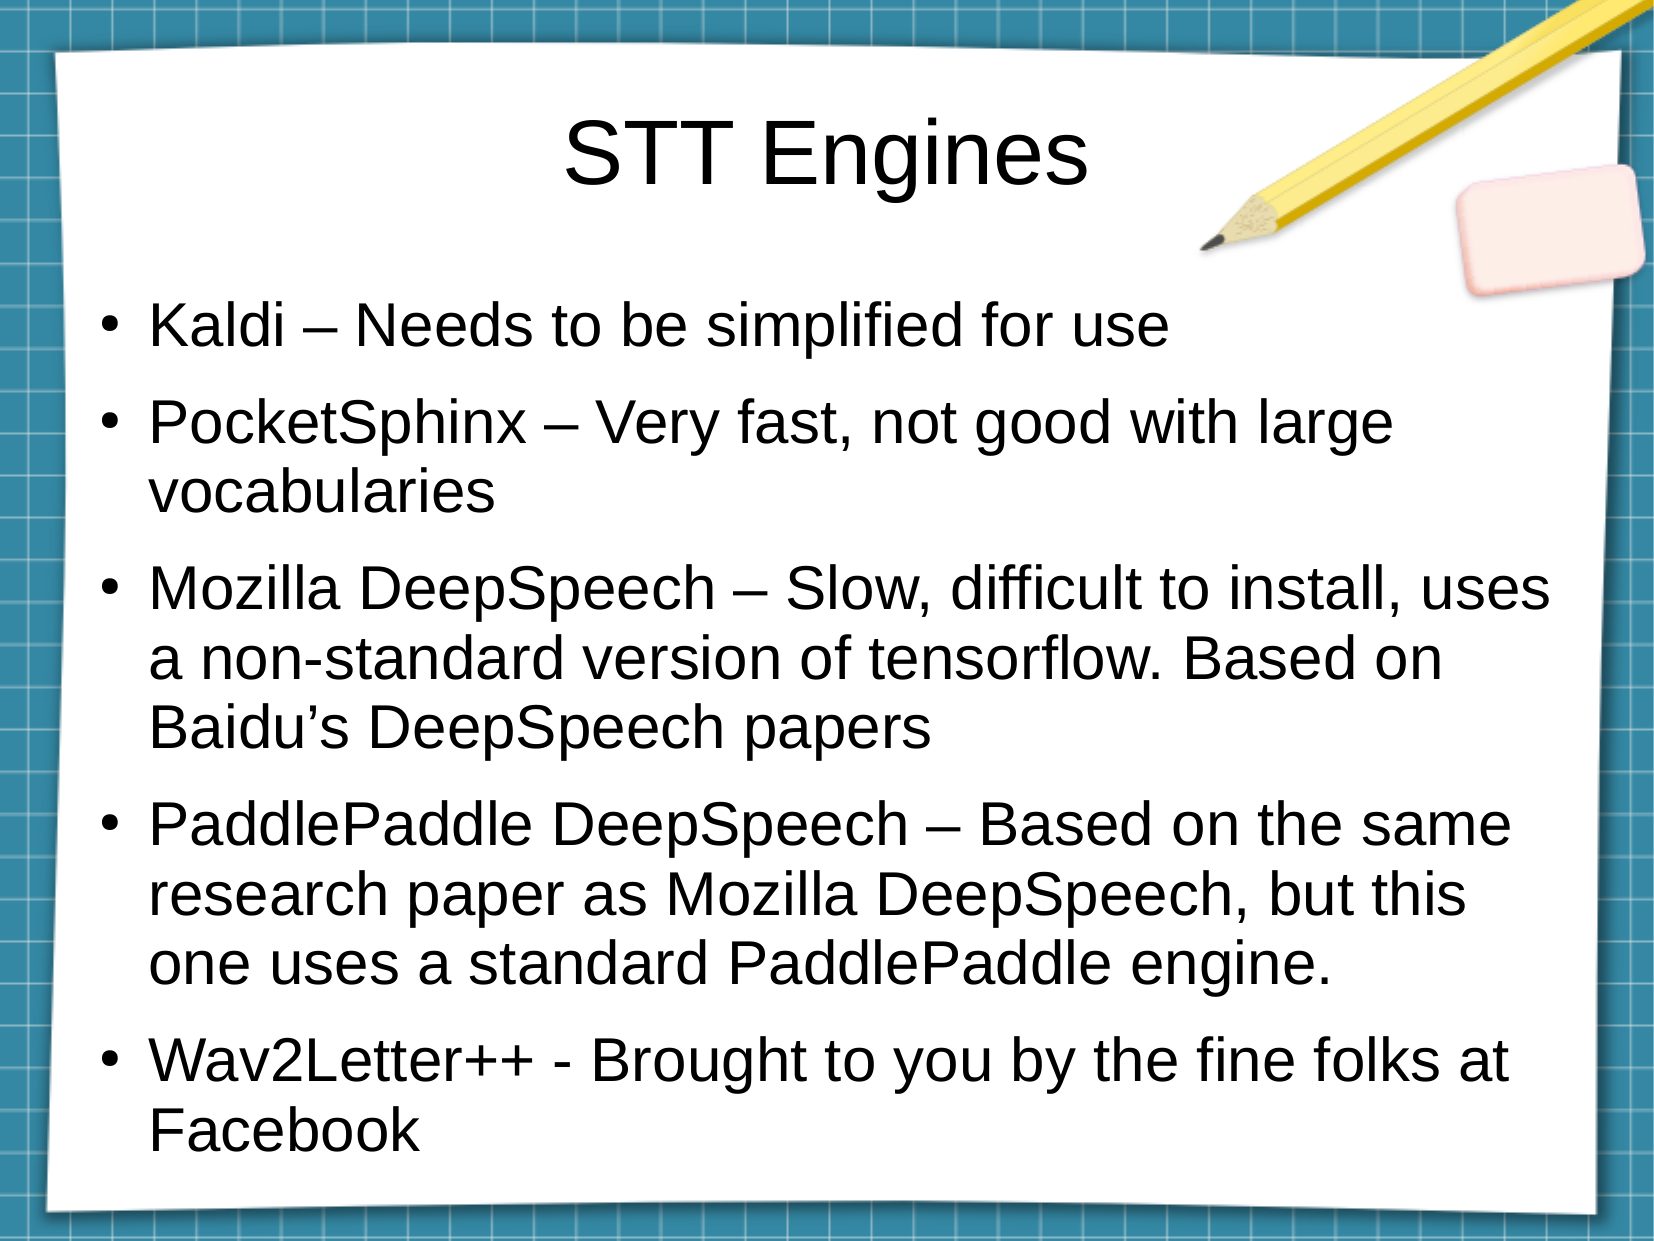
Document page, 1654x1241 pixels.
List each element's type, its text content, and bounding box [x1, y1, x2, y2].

list Kaldi – Needs to be simplified for use PocketSphinx – Very fast, not good with large vocabularies Mozilla DeepSpeech – Slow, difficult to install, uses a non-standard version of tensorflow. Based on Baidu’s DeepSpeech papers PaddlePaddle DeepSpeech – Based on the same research paper as Mozilla DeepSpeech, but this one uses a standard PaddlePaddle engine. Wav2Letter++ - Brought to you by the fine folks at Facebook [82, 290, 1571, 1171]
picture [0, 0, 1654, 1241]
title STT Engines [82, 49, 1571, 257]
